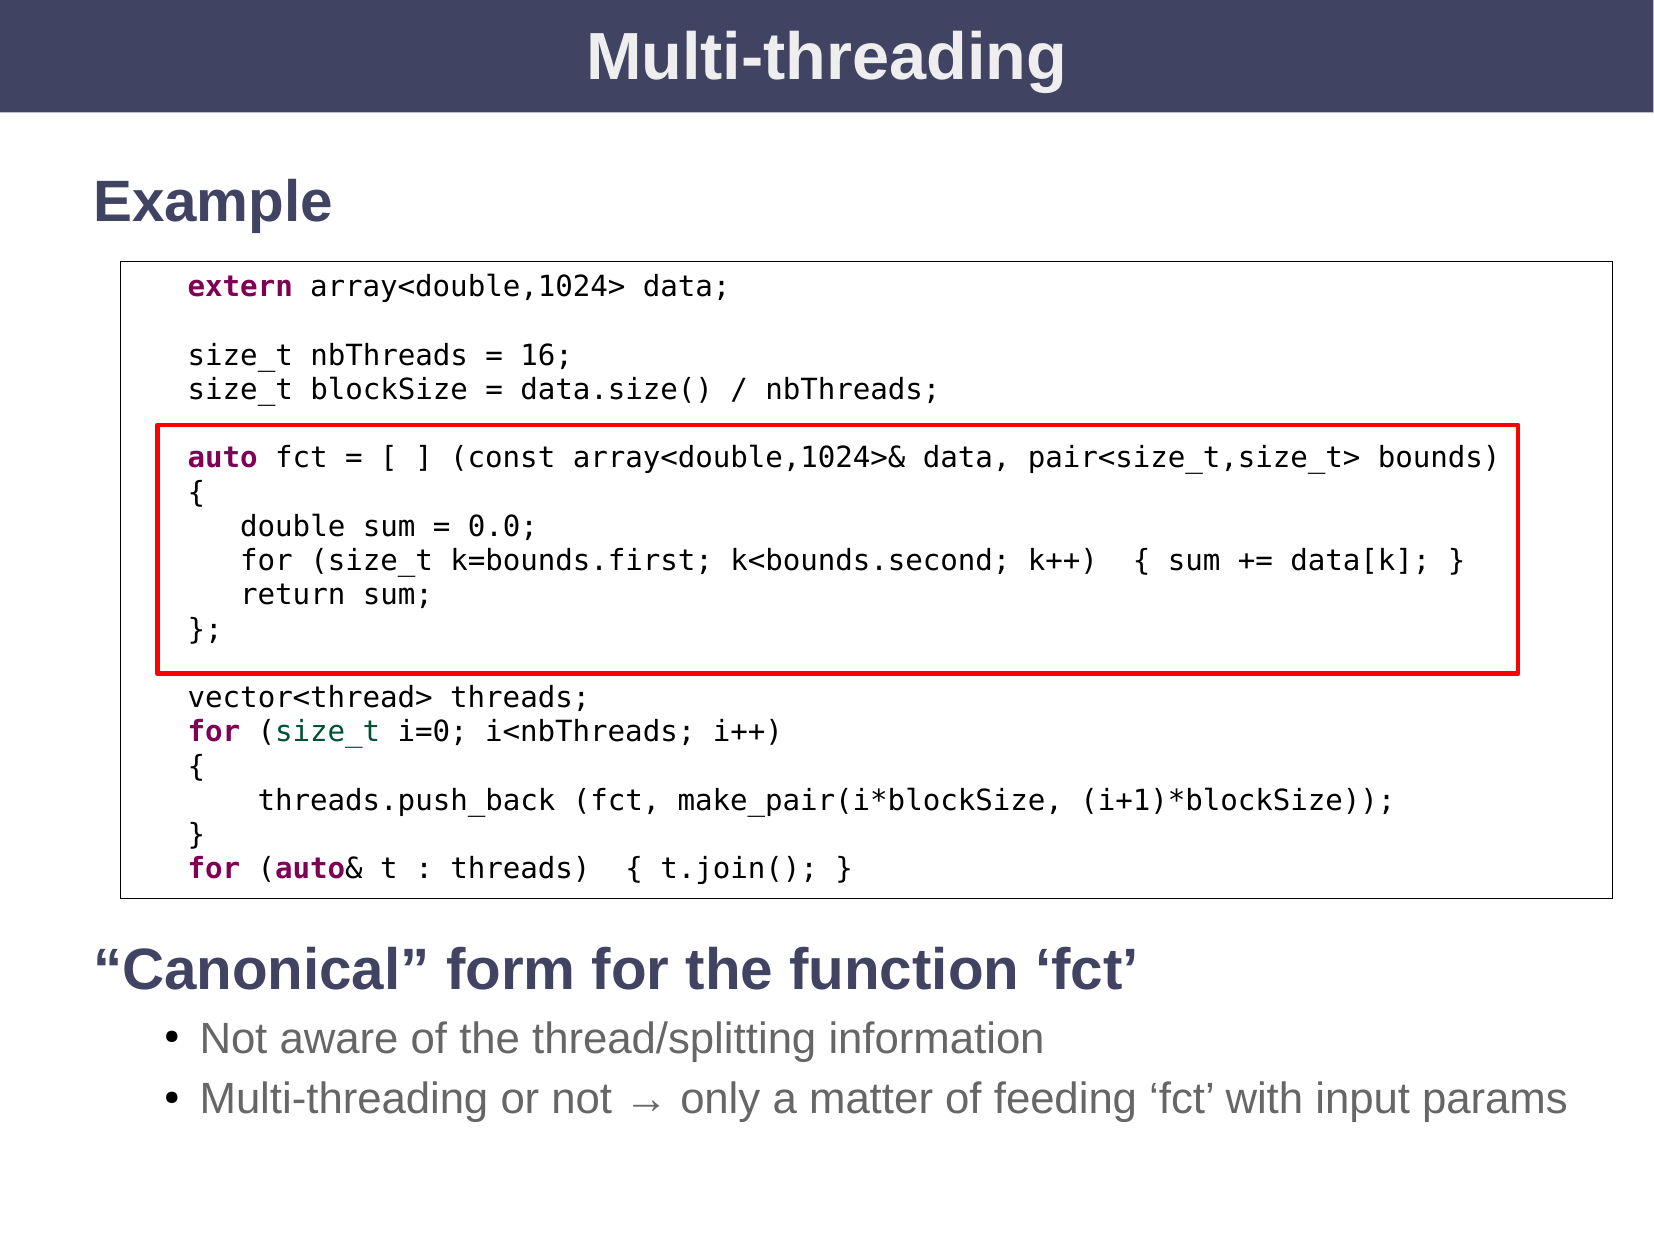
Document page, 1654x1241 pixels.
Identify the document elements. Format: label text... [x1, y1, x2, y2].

text_box Example [78, 161, 1607, 263]
text_box Multi-threading [0, 0, 1654, 113]
text_box “Canonical” form for the function ‘fct’ Not aware of the thread/splitting information Multi-threading or not → only a matter of feeding ‘fct’ with input params [78, 929, 1607, 1163]
text_box extern array<double,1024> data; size_t nbThreads = 16; size_t blockSize = data.size() / nbThreads; auto fct = [ ] (const array<double,1024>& data, pair<size_t,size_t> bounds) { double sum = 0.0; for (size_t k=bounds.first; k<bounds.second; k++) { sum += data[k]; } return sum; }; vector<thread> threads; for (size_t i=0; i<nbThreads; i++) { threads.push_back (fct, make_pair(i*blockSize, (i+1)*blockSize)); } for (auto& t : threads) { t.join(); } [120, 261, 1613, 899]
